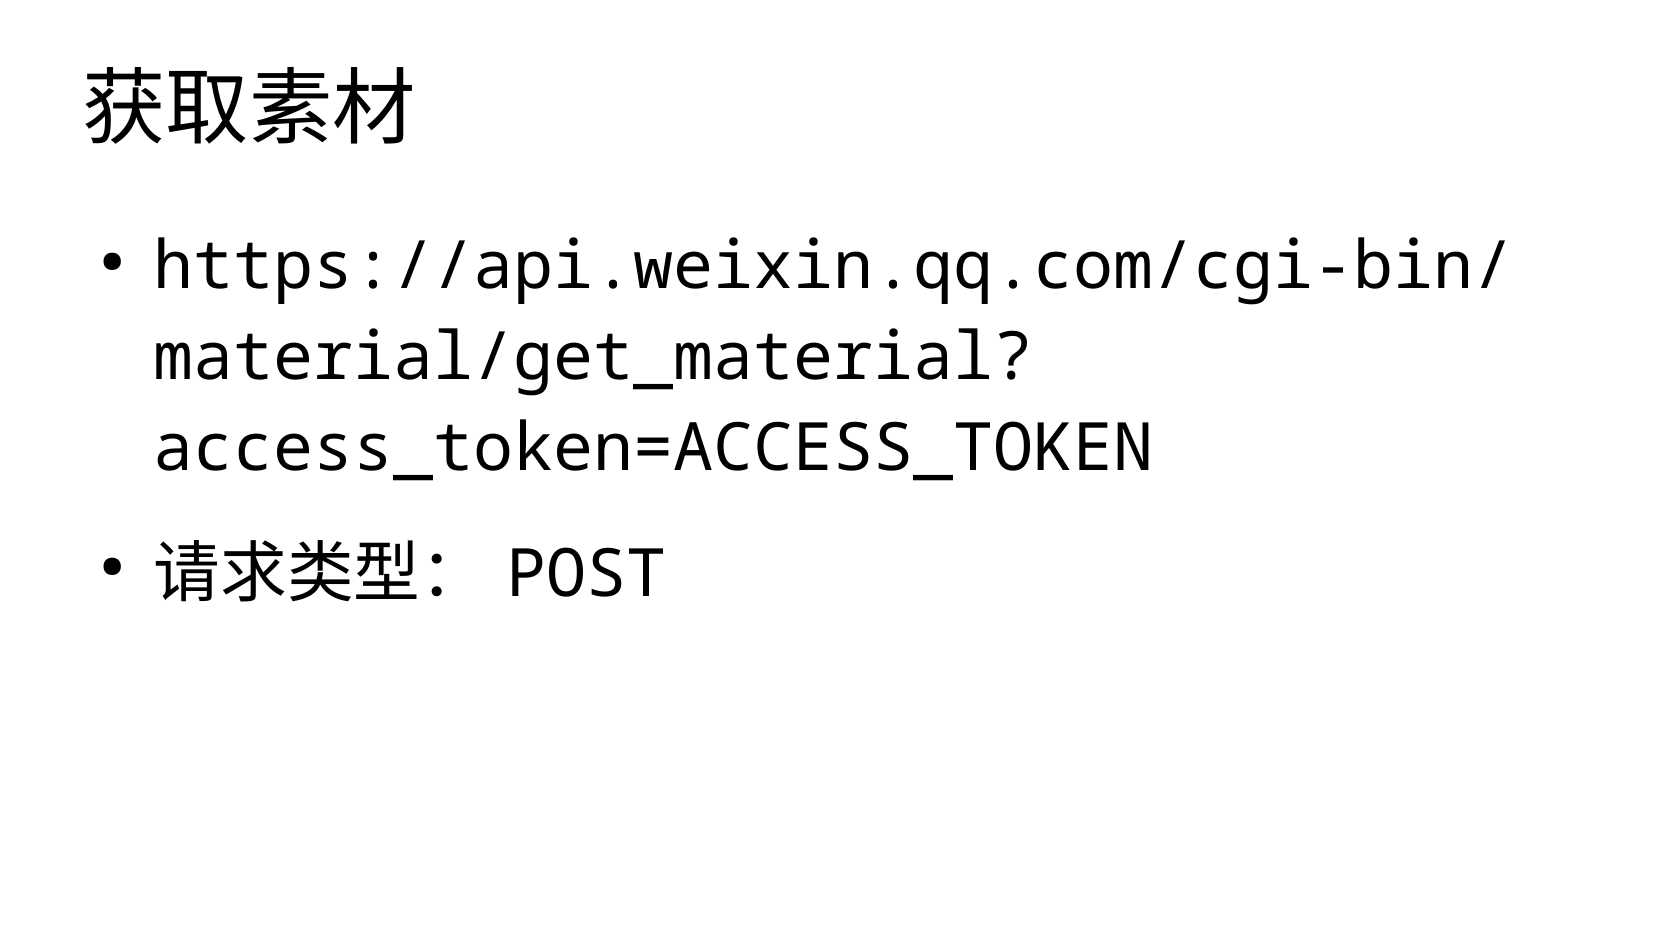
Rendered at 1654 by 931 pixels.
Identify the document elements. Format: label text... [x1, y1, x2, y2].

title 获取素材 [82, 37, 1571, 166]
list https://api.weixin.qq.com/cgi-bin/material/get_material?access_token=ACCESS_TOKEN 请求类型：POST [82, 217, 1571, 758]
